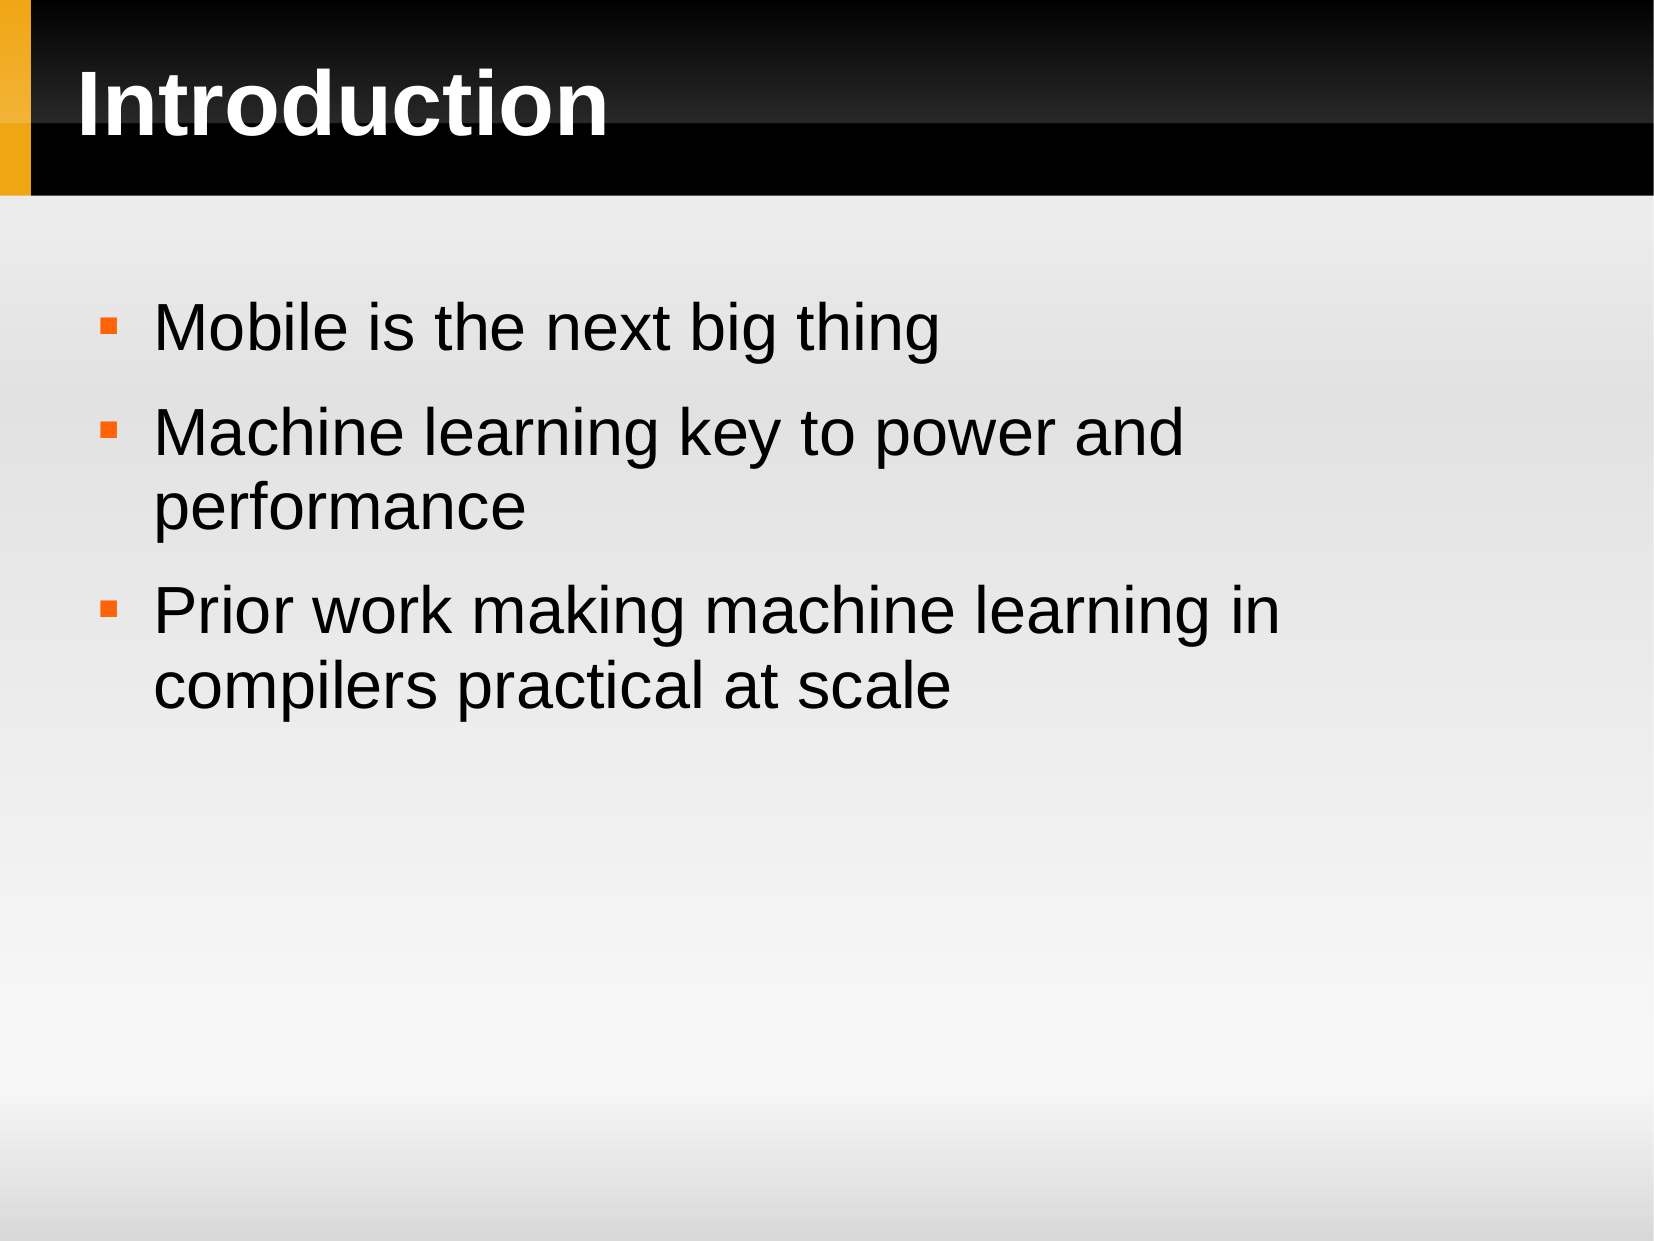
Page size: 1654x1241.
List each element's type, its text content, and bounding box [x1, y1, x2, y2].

picture [0, 0, 1654, 1241]
list Mobile is the next big thing Machine learning key to power and performance Prior work making machine learning in compilers practical at scale [82, 290, 1571, 1094]
title Introduction [76, 0, 1565, 208]
